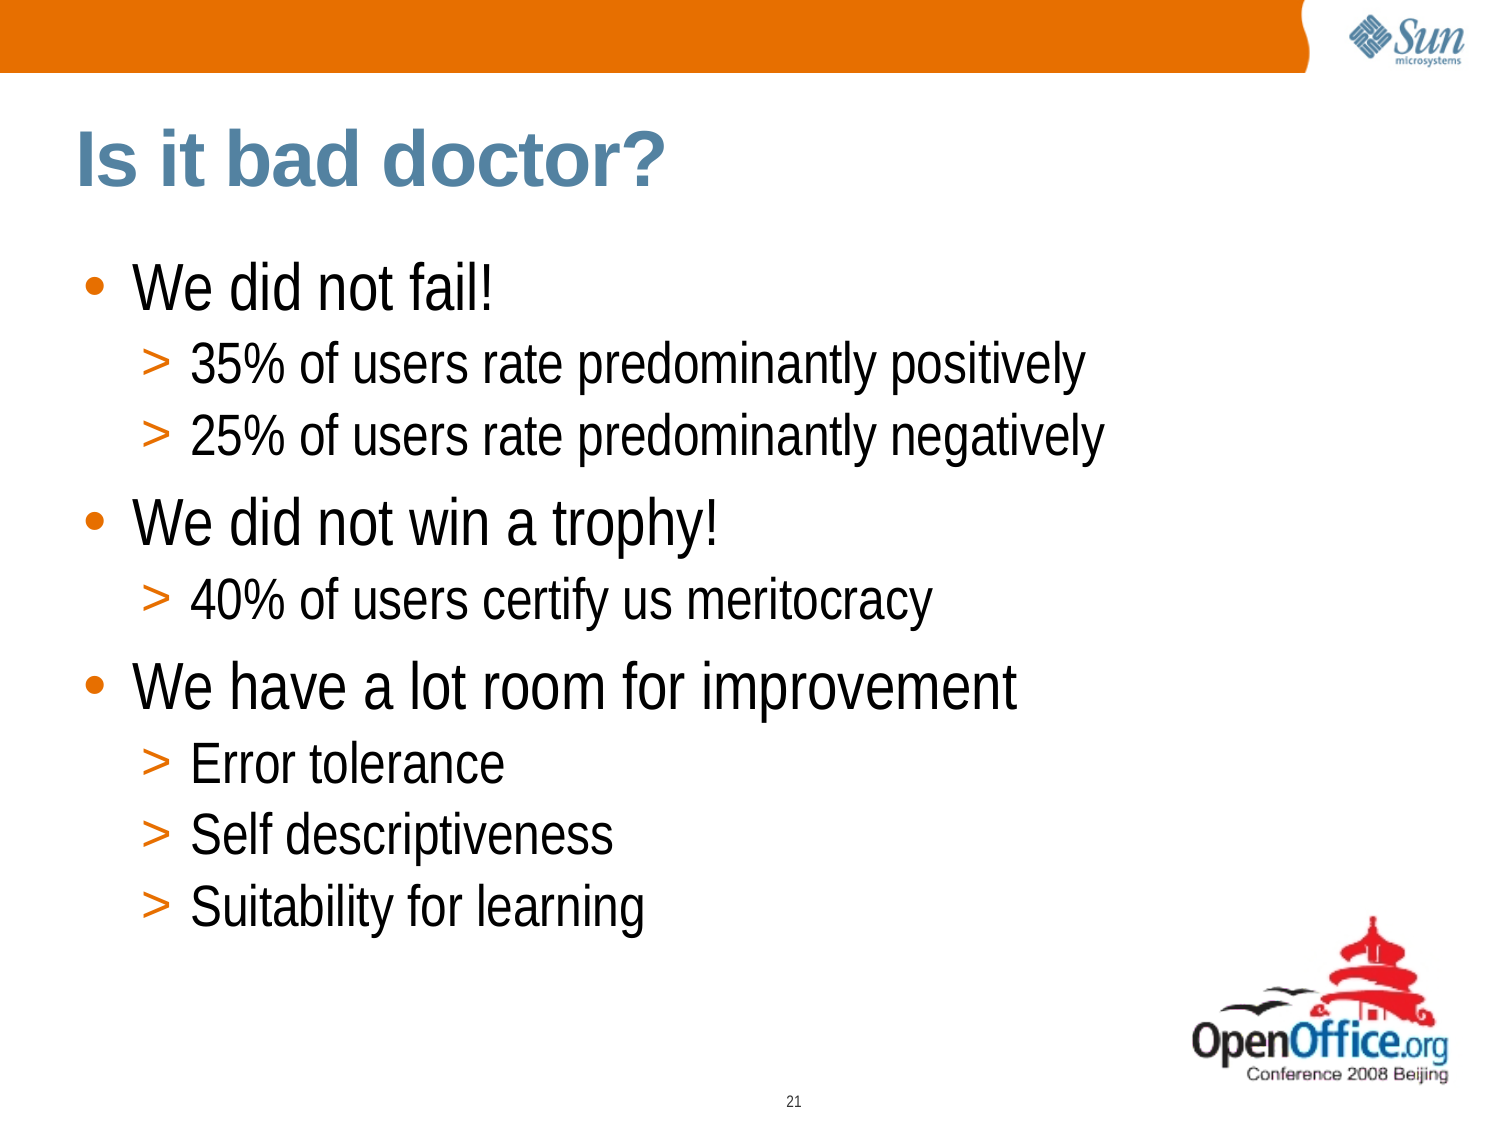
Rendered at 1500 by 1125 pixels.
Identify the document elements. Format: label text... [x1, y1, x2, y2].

picture [0, 0, 1500, 73]
picture [1179, 906, 1463, 1105]
list We did not fail! 35% of users rate predominantly positively 25% of users rate predominantly negatively We did not win a trophy! 40% of users certify us meritocracy We have a lot room for improvement Error tolerance Self descriptiveness Suitability for learning [64, 258, 1401, 1062]
title Is it bad doctor? [75, 123, 1437, 227]
